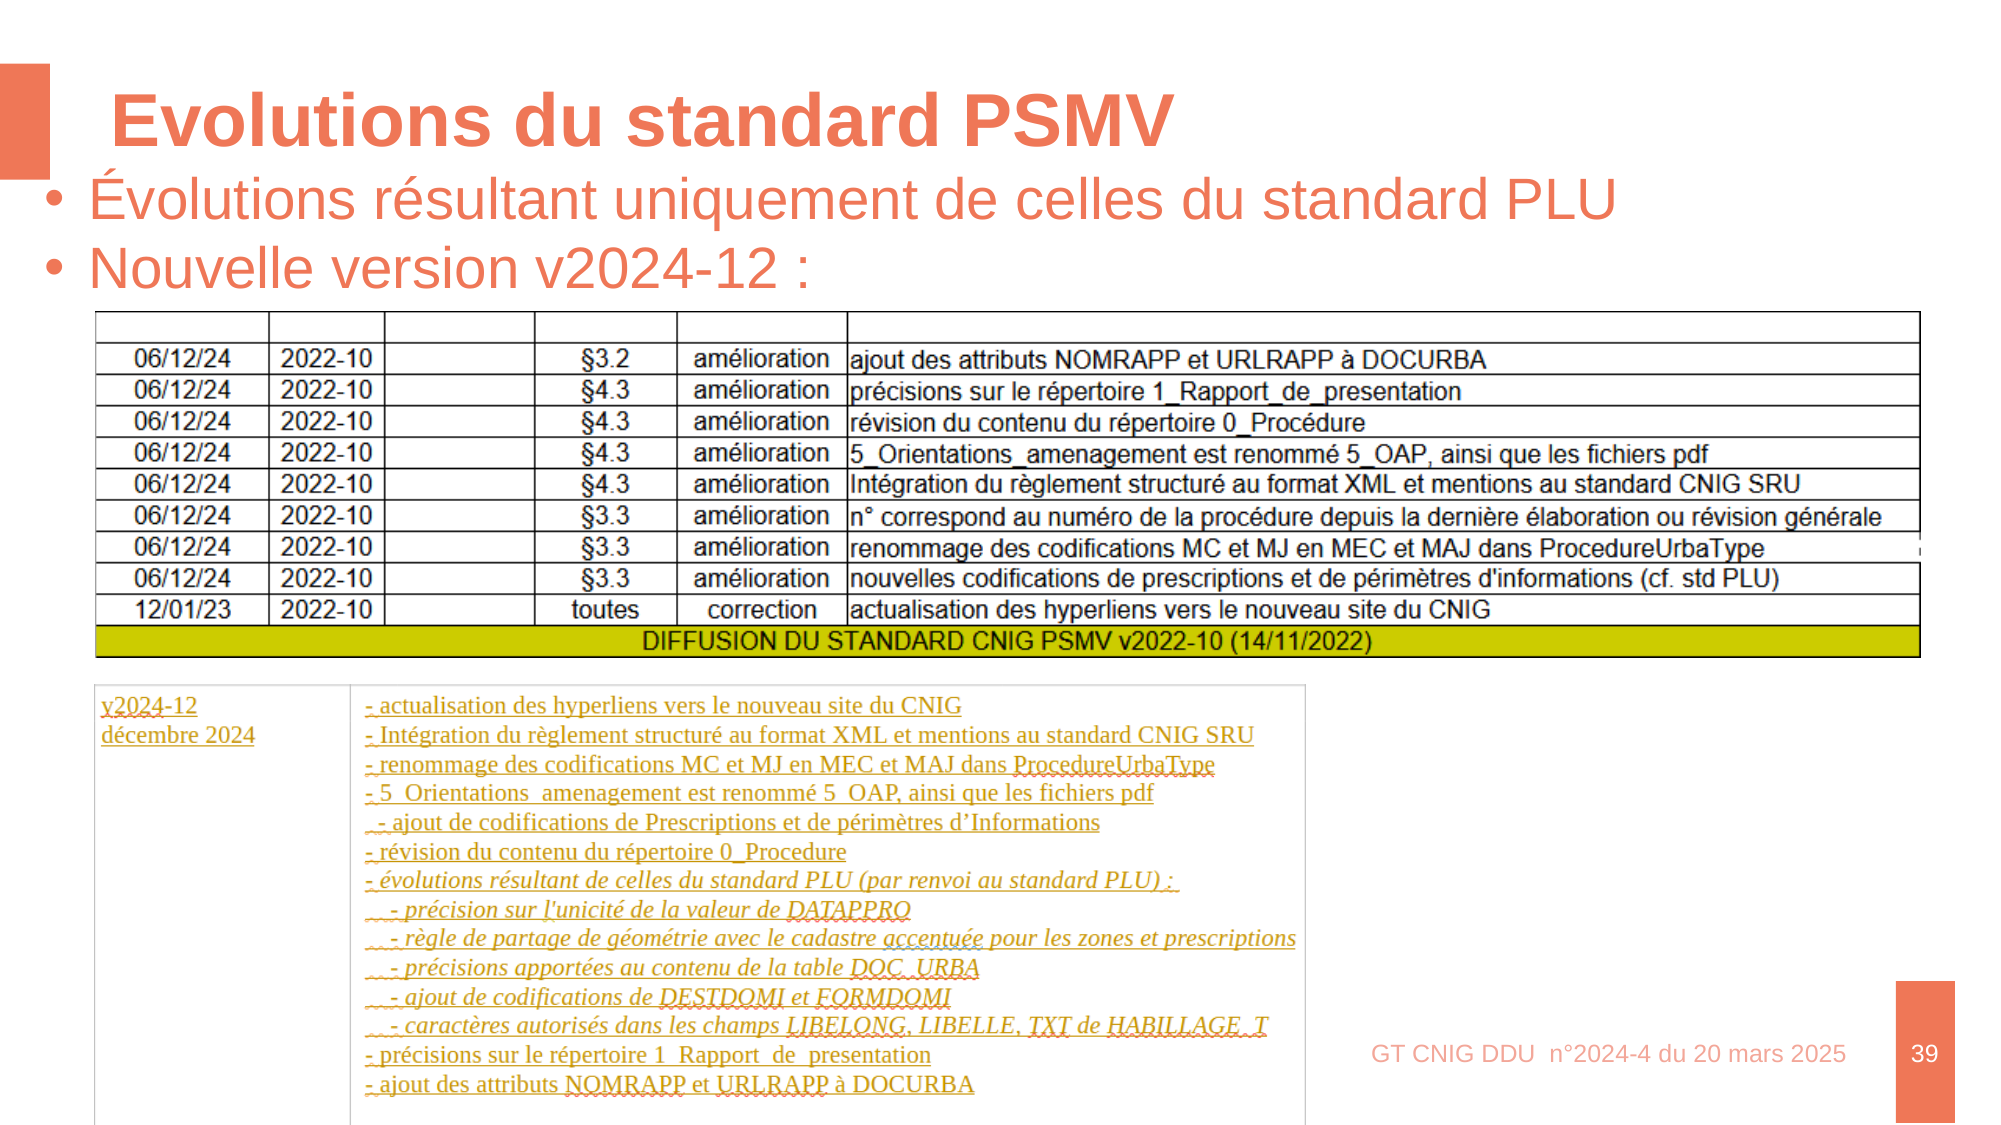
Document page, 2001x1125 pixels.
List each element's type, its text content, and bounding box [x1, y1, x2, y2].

title Evolutions du standard PSMV [74, 70, 1979, 162]
list Évolutions résultant uniquement de celles du standard PLU Nouvelle version v2024-12 : [29, 162, 2000, 308]
picture [95, 311, 1921, 658]
picture [94, 684, 1306, 1125]
